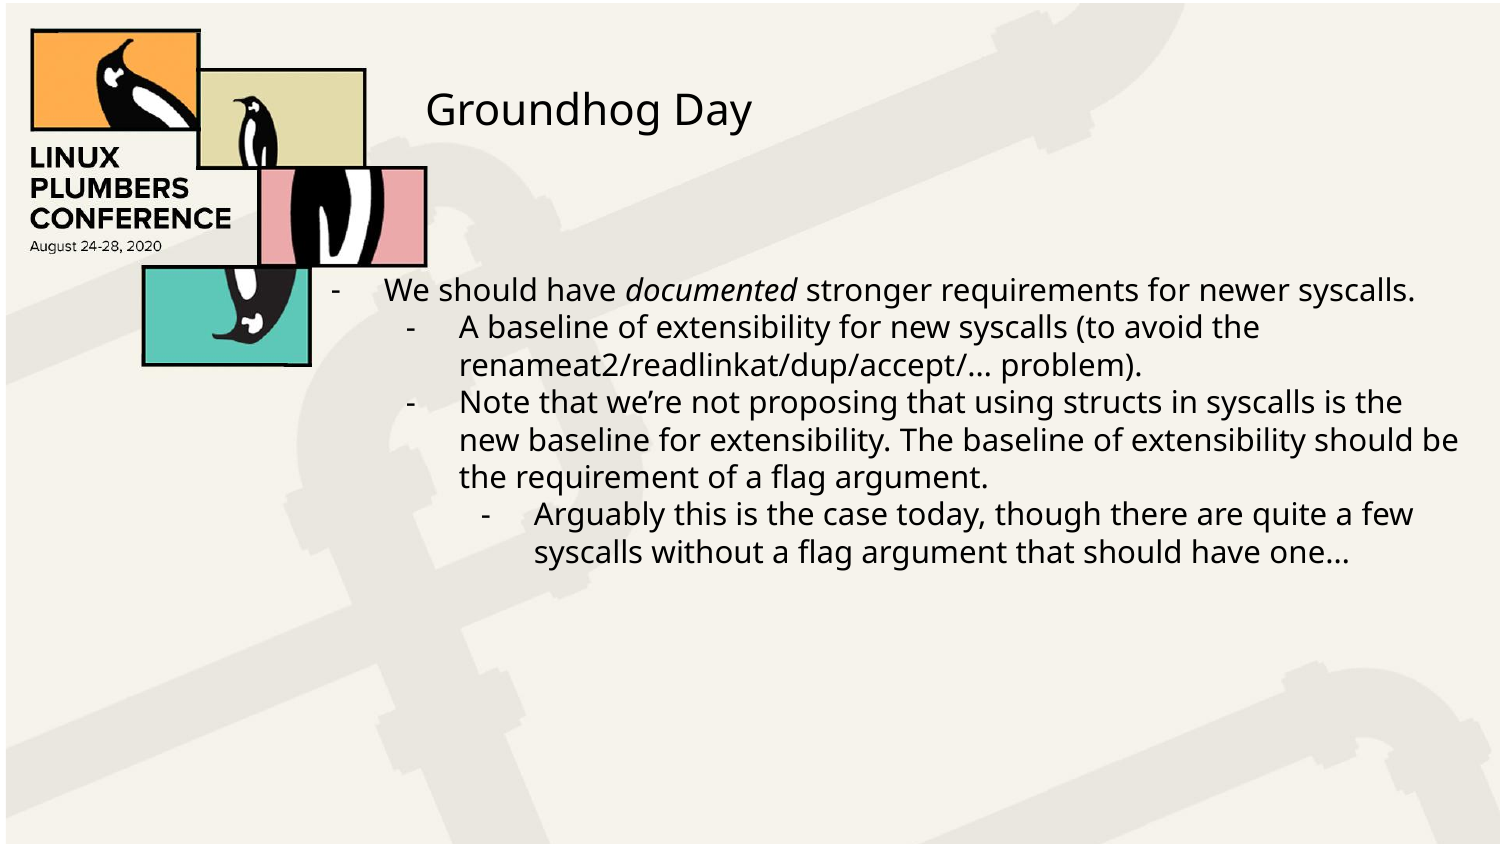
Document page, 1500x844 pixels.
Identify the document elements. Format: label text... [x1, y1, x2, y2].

list We should have documented stronger requirements for newer syscalls. A baseline of extensibility for new syscalls (to avoid the renameat2/readlinkat/dup/accept/… problem). Note that we’re not proposing that using structs in syscalls is the new baseline for extensibility. The baseline of extensibility should be the requirement of a flag argument. Arguably this is the case today, though there are quite a few syscalls without a flag argument that should have one… [308, 270, 1467, 722]
picture [5, 3, 1500, 844]
title Groundhog Day [424, 29, 1415, 187]
